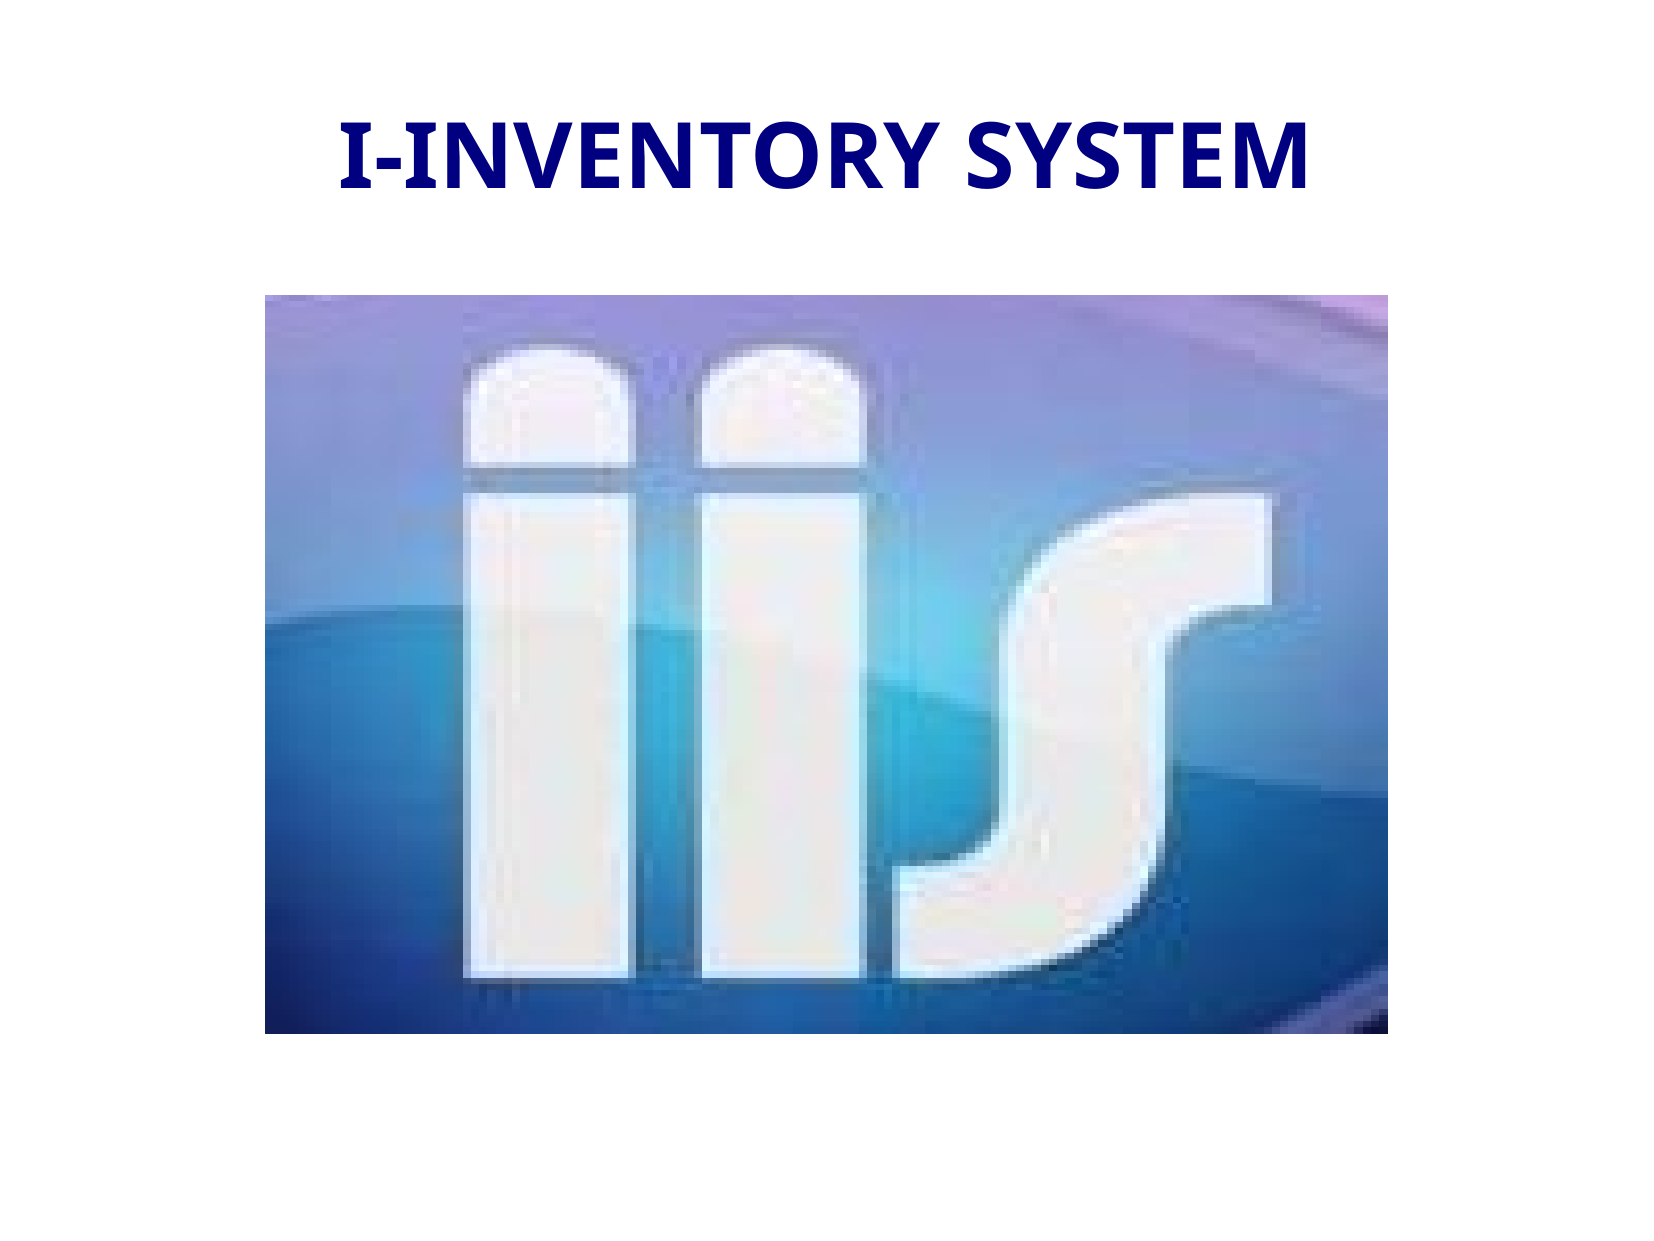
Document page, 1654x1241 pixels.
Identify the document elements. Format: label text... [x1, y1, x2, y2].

picture [265, 295, 1388, 1034]
title I-INVENTORY SYSTEM [82, 49, 1571, 257]
